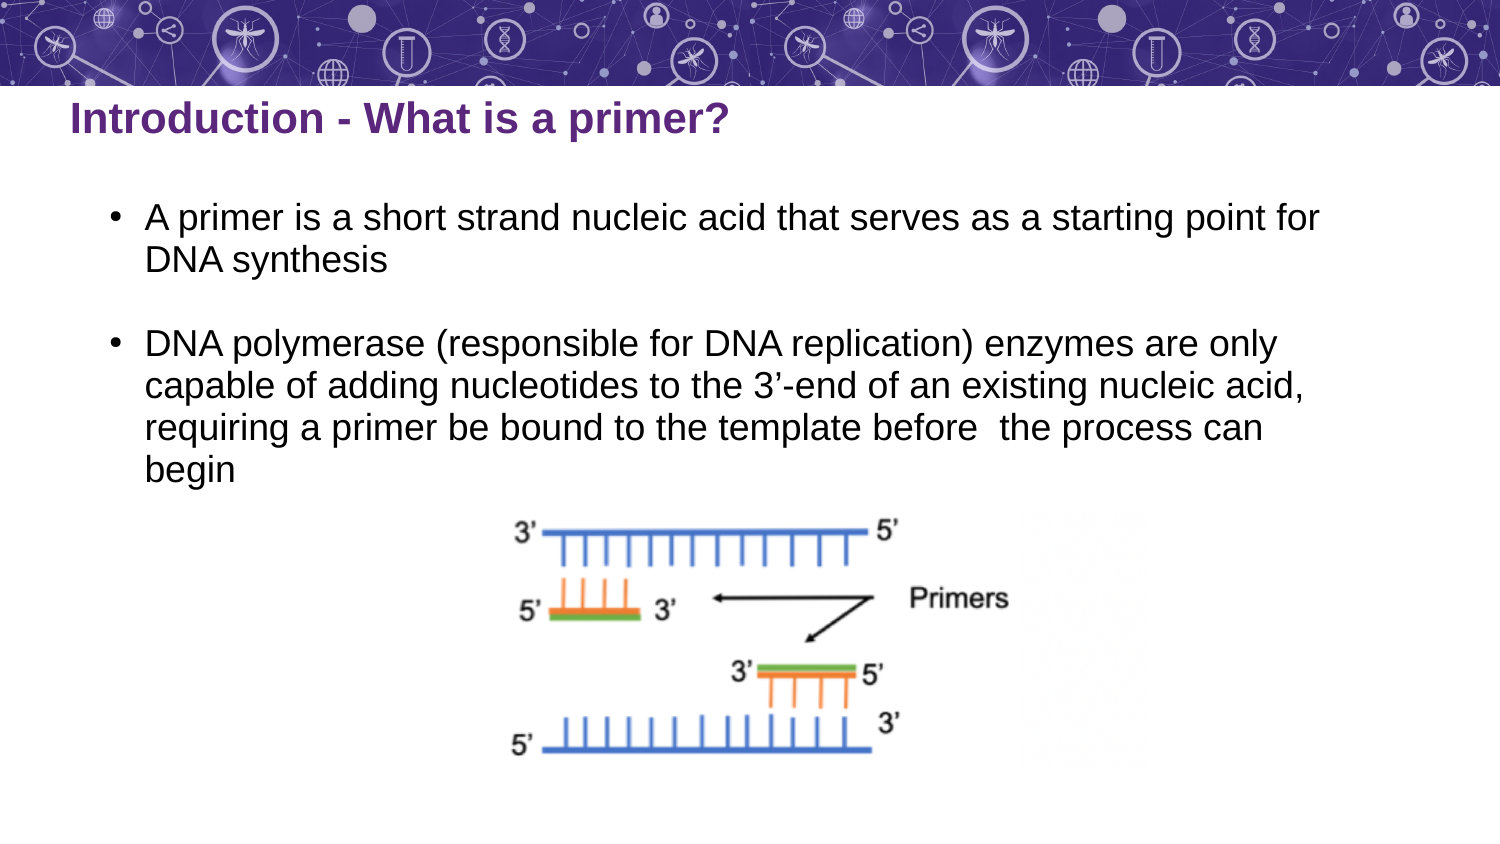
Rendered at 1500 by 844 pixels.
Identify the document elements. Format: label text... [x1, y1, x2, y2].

text_box A primer is a short strand nucleic acid that serves as a starting point for DNA synthesis DNA polymerase (responsible for DNA replication) enzymes are only capable of adding nucleotides to the 3’-end of an existing nucleic acid, requiring a primer be bound to the template before the process can begin [94, 188, 1347, 498]
title Introduction - What is a primer? [54, 75, 1118, 151]
picture [313, 507, 1146, 768]
picture [0, 0, 1500, 86]
